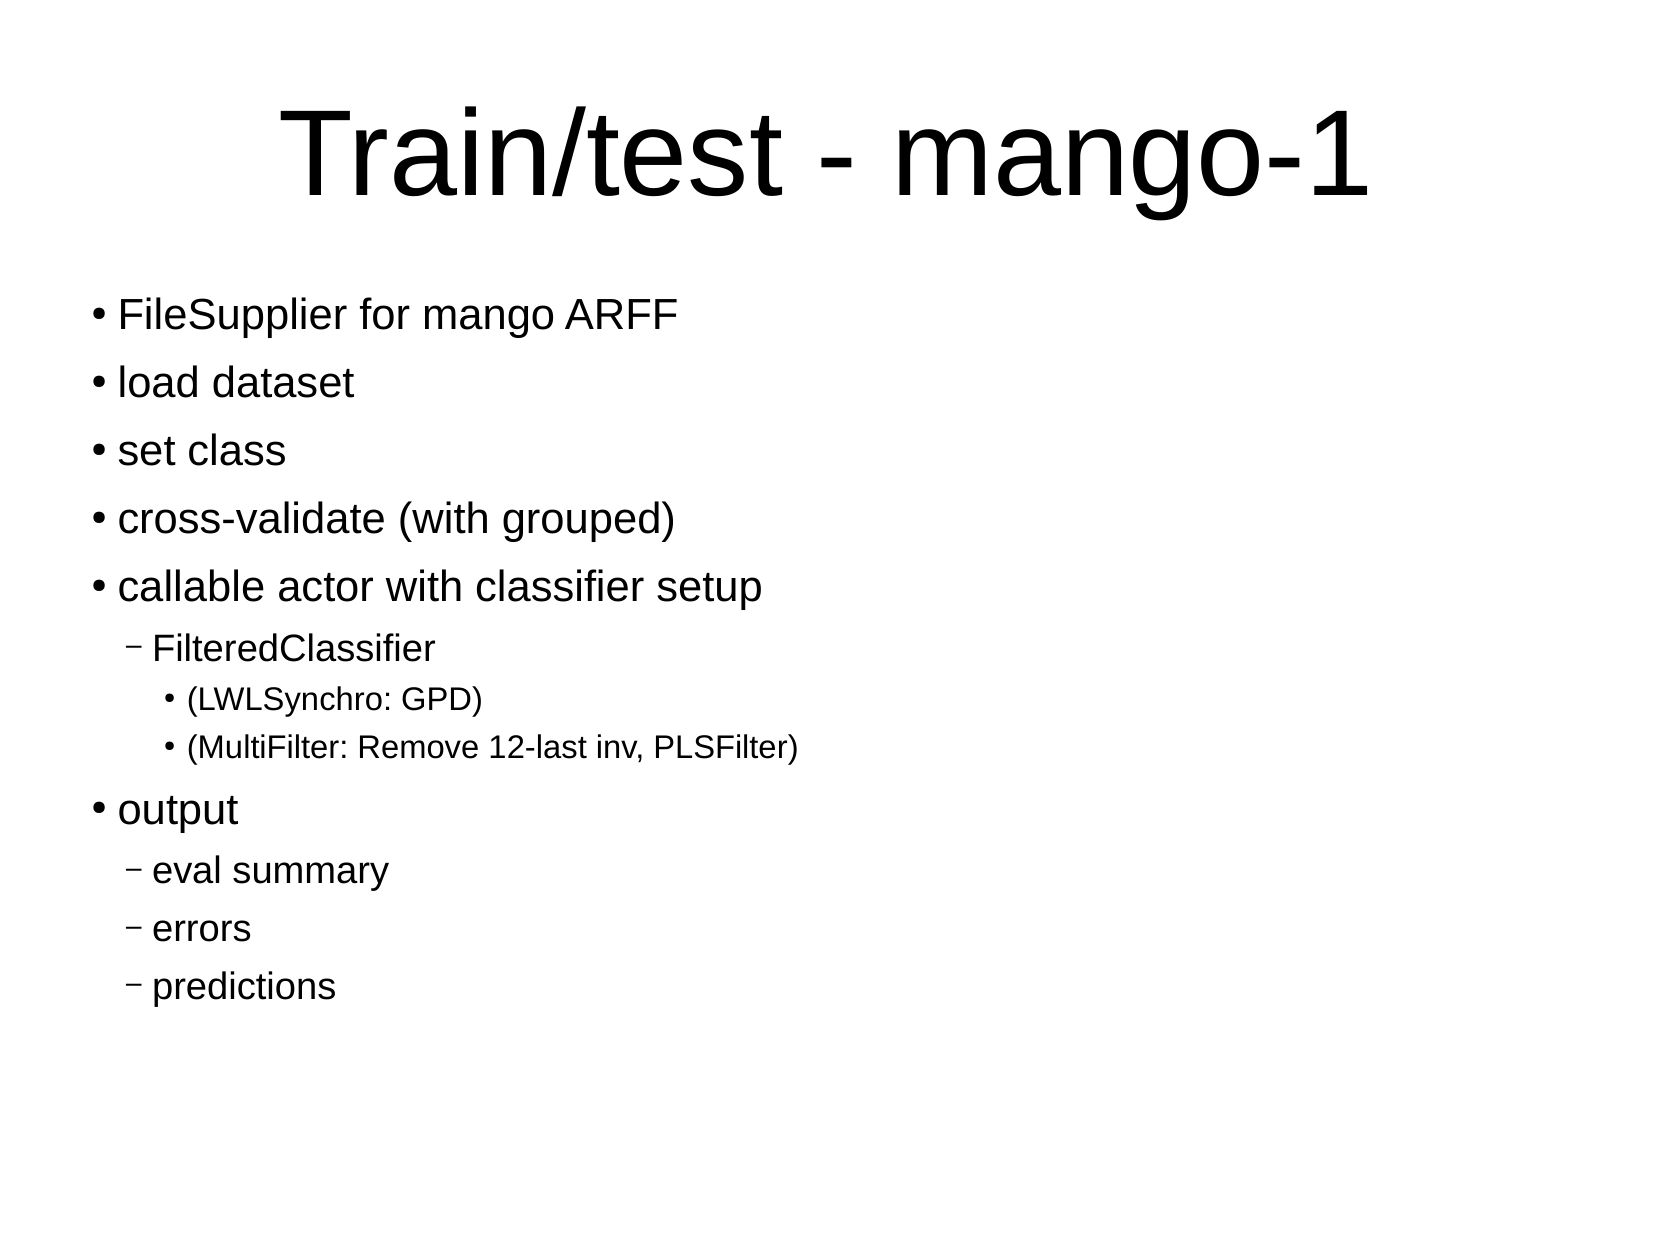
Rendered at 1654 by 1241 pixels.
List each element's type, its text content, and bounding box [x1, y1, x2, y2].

list FileSupplier for mango ARFF load dataset set class cross-validate (with grouped) callable actor with classifier setup FilteredClassifier (LWLSynchro: GPD) (MultiFilter: Remove 12-last inv, PLSFilter) output eval summary errors predictions [82, 290, 1571, 1010]
title Train/test - mango-1 [82, 49, 1571, 257]
